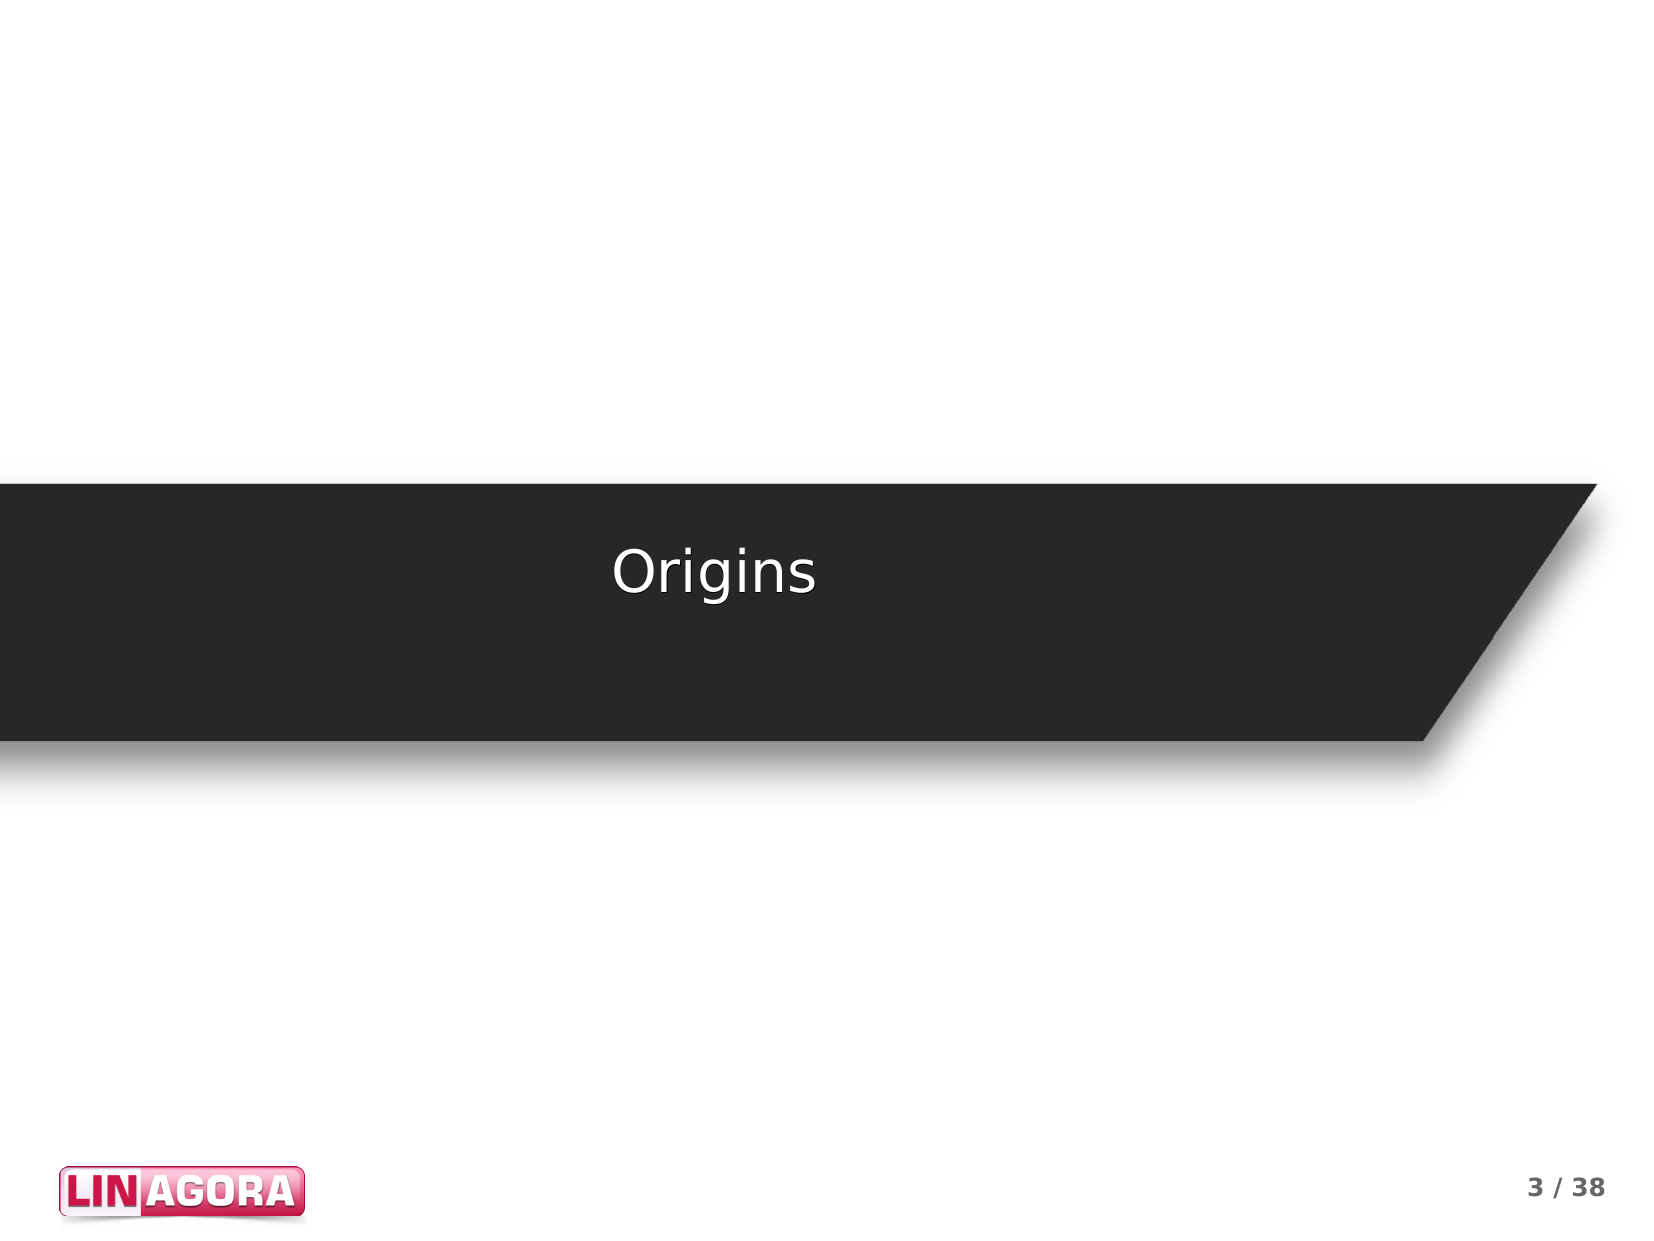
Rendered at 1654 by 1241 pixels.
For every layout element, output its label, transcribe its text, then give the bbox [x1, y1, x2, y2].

picture [59, 1166, 308, 1229]
title Origins [82, 460, 1347, 686]
